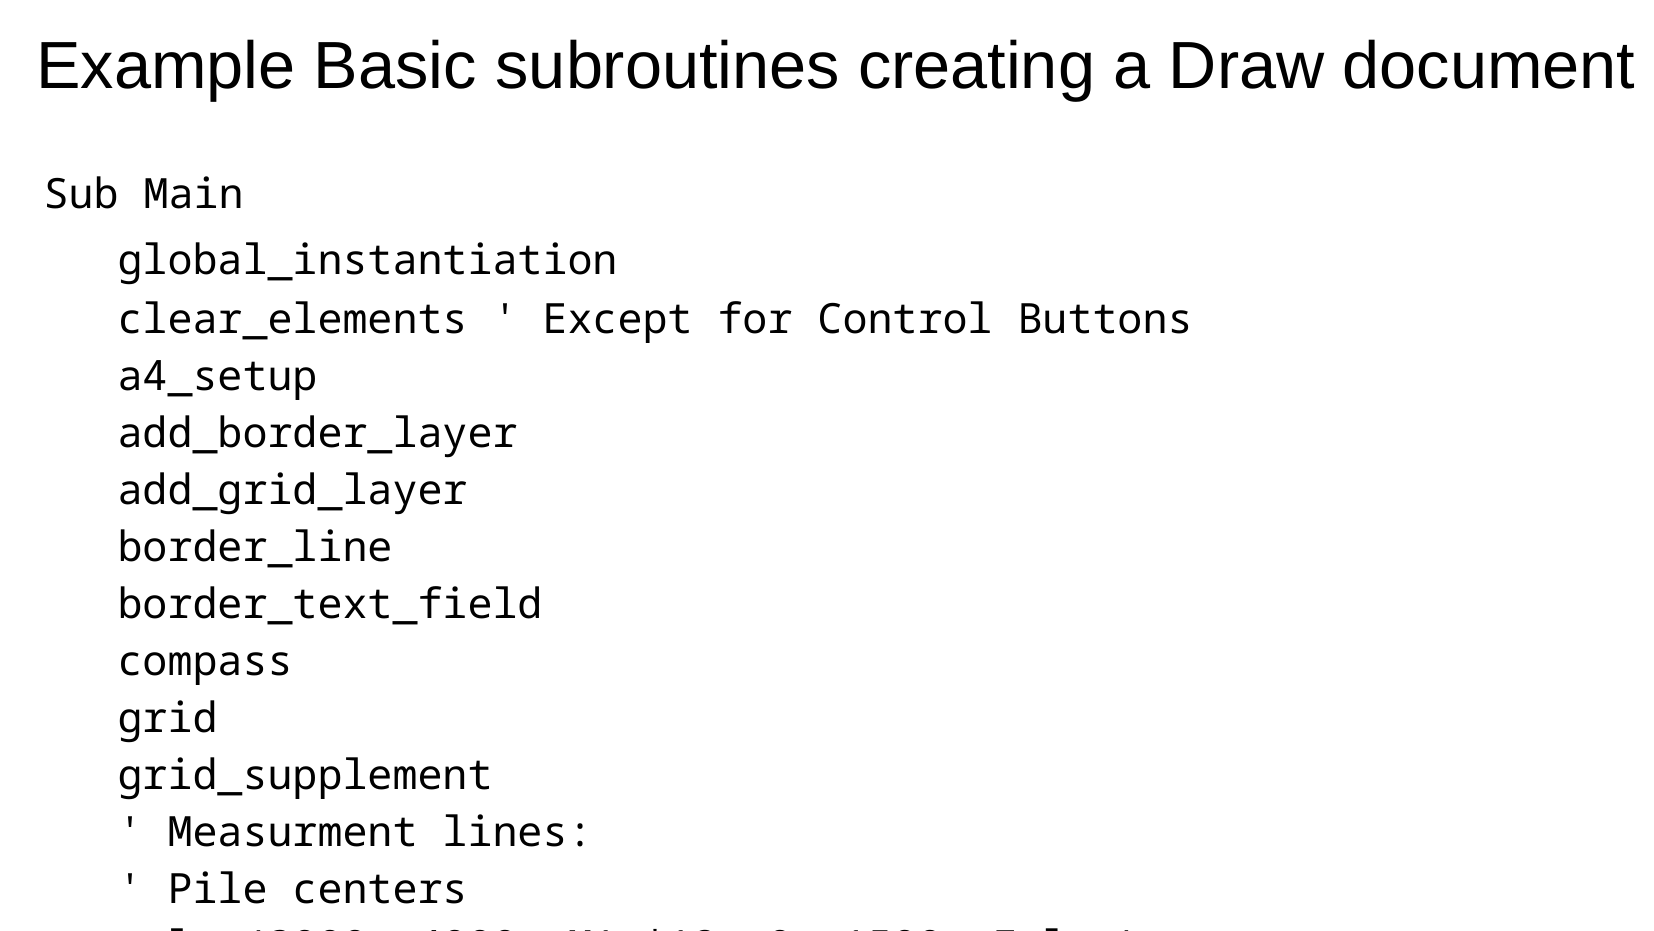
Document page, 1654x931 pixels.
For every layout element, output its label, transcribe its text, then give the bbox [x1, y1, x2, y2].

subtitle Sub Main global_instantiation clear_elements ' Except for Control Buttons a4_setup add_border_layer add_grid_layer border_line border_text_field compass grid grid_supplement ' Measurment lines: ' Pile centers ruler(3000, 4000, M1 *12, 0, 1500, False) ' Grid square of 1 meter ruler(3000, 4000, M1, 0, 800, False) add_pile_layer End sub [43, 163, 1636, 924]
title Example Basic subroutines creating a Draw document [28, 0, 1646, 140]
